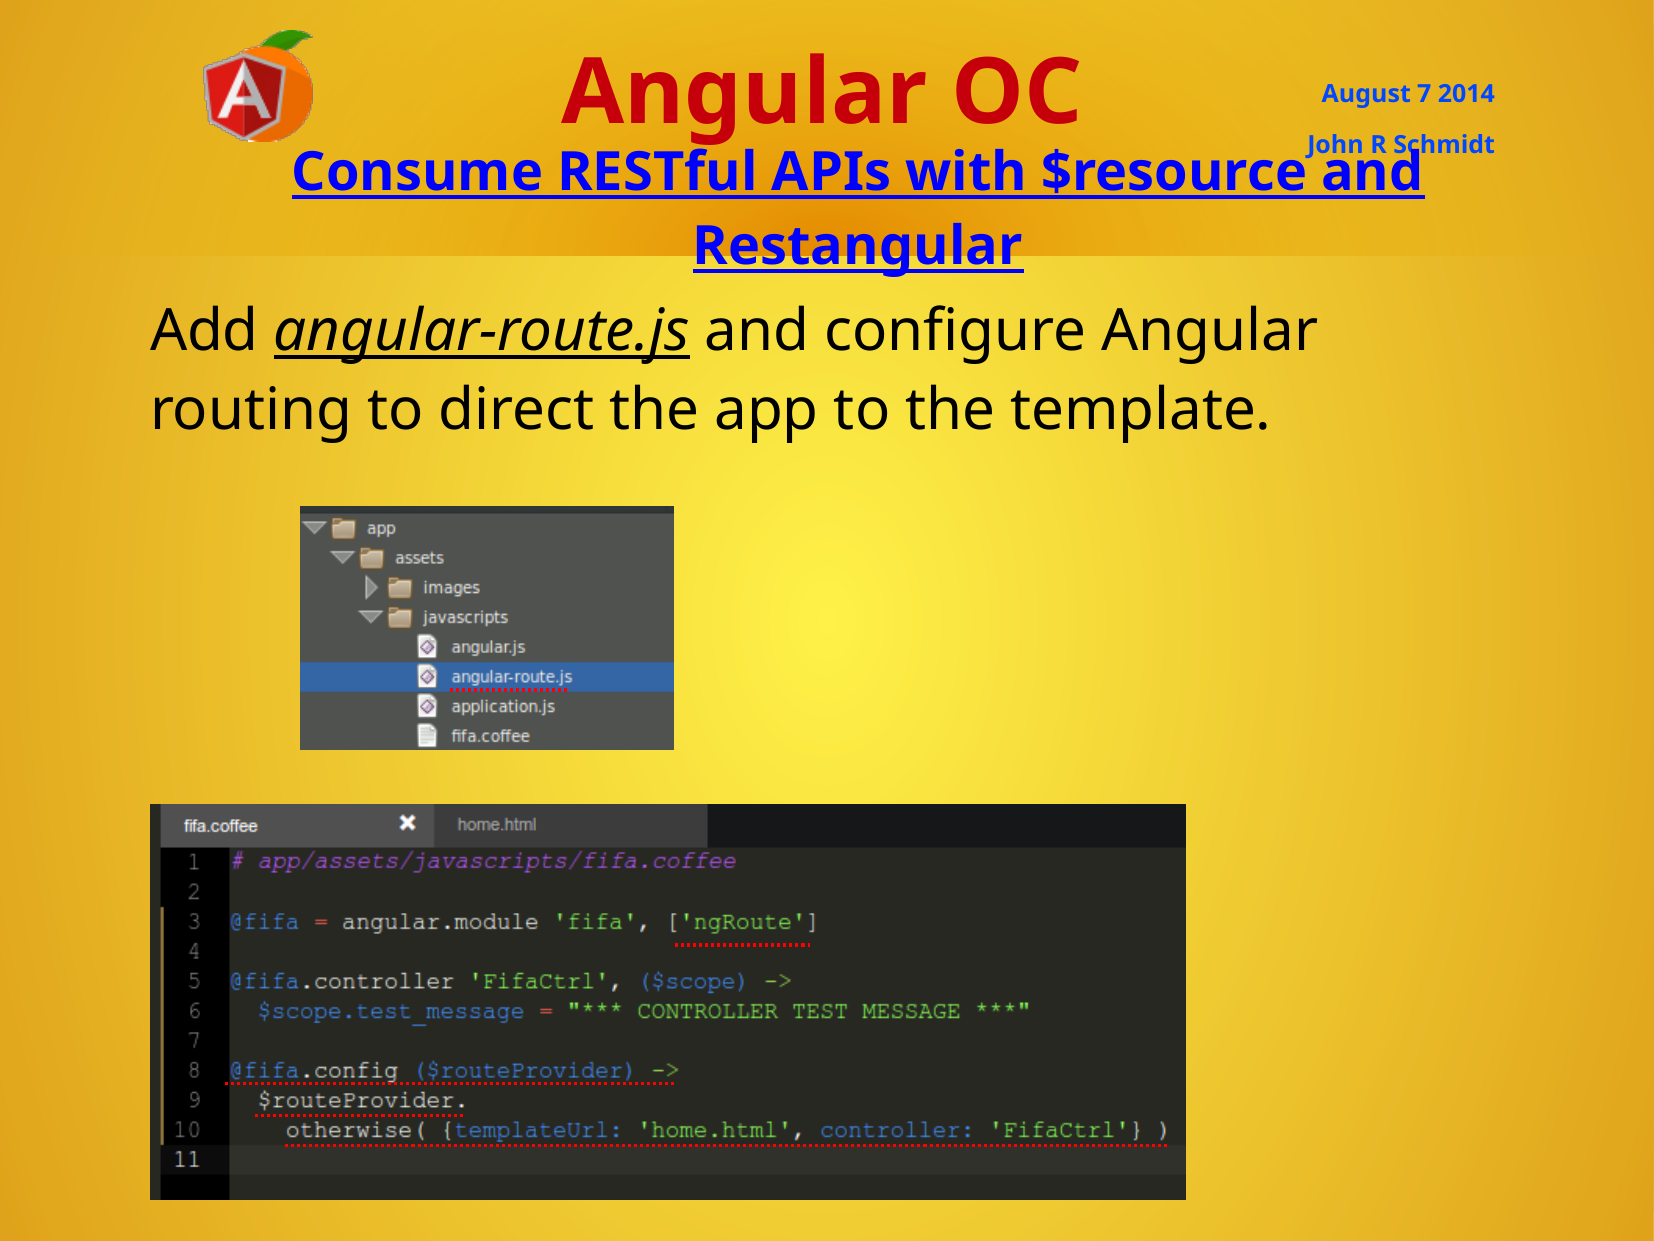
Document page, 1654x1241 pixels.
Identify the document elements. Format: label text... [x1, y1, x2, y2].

picture [202, 30, 316, 142]
subtitle Add angular-route.js and configure Angular routing to direct the app to the template. [150, 299, 1516, 436]
picture [150, 804, 1186, 1201]
text_box Consume RESTful APIs with $resource and Restangular [150, 175, 1567, 239]
picture [300, 506, 674, 751]
text_box August 7 2014 John R Schmidt [1260, 51, 1510, 172]
title Angular OC [560, 34, 1086, 142]
